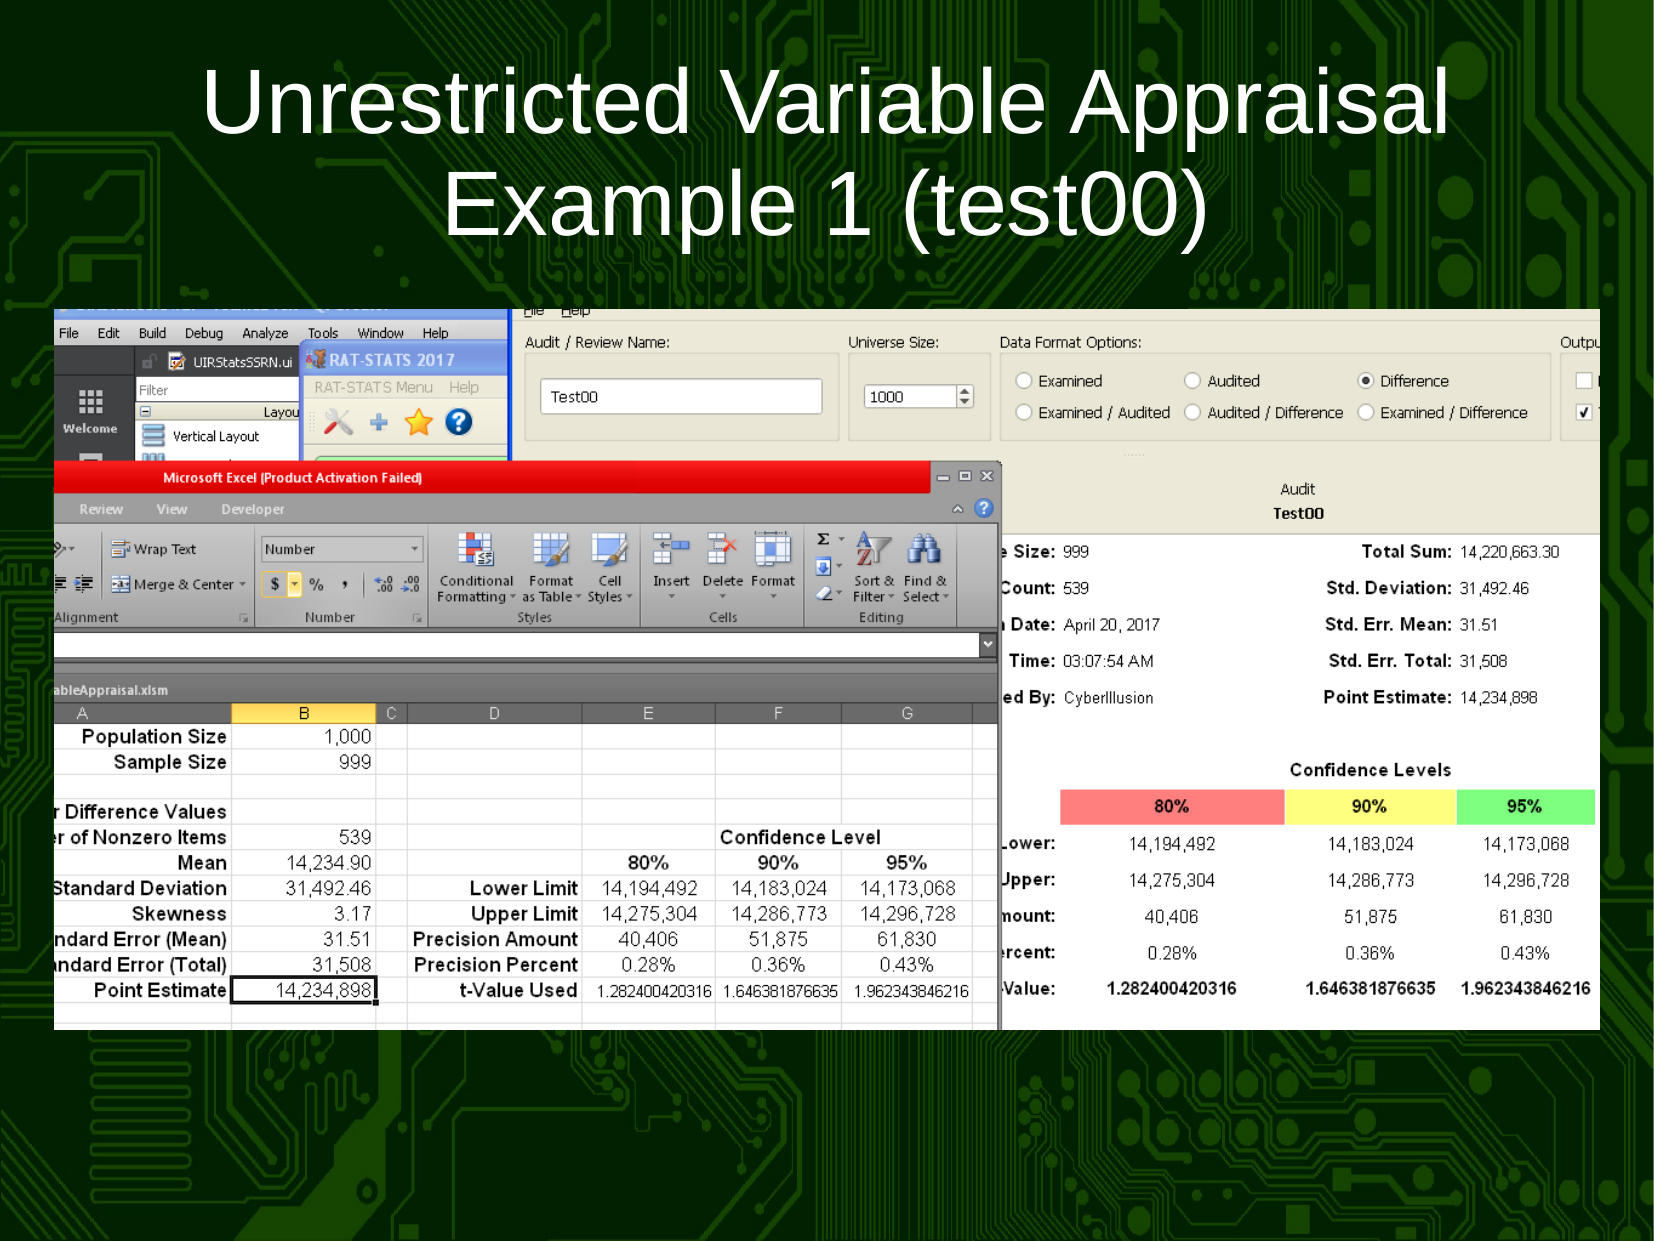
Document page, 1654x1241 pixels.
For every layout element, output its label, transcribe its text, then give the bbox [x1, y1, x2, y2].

title Unrestricted Variable Appraisal Example 1 (test00) [82, 49, 1571, 257]
picture [0, 0, 1654, 1241]
